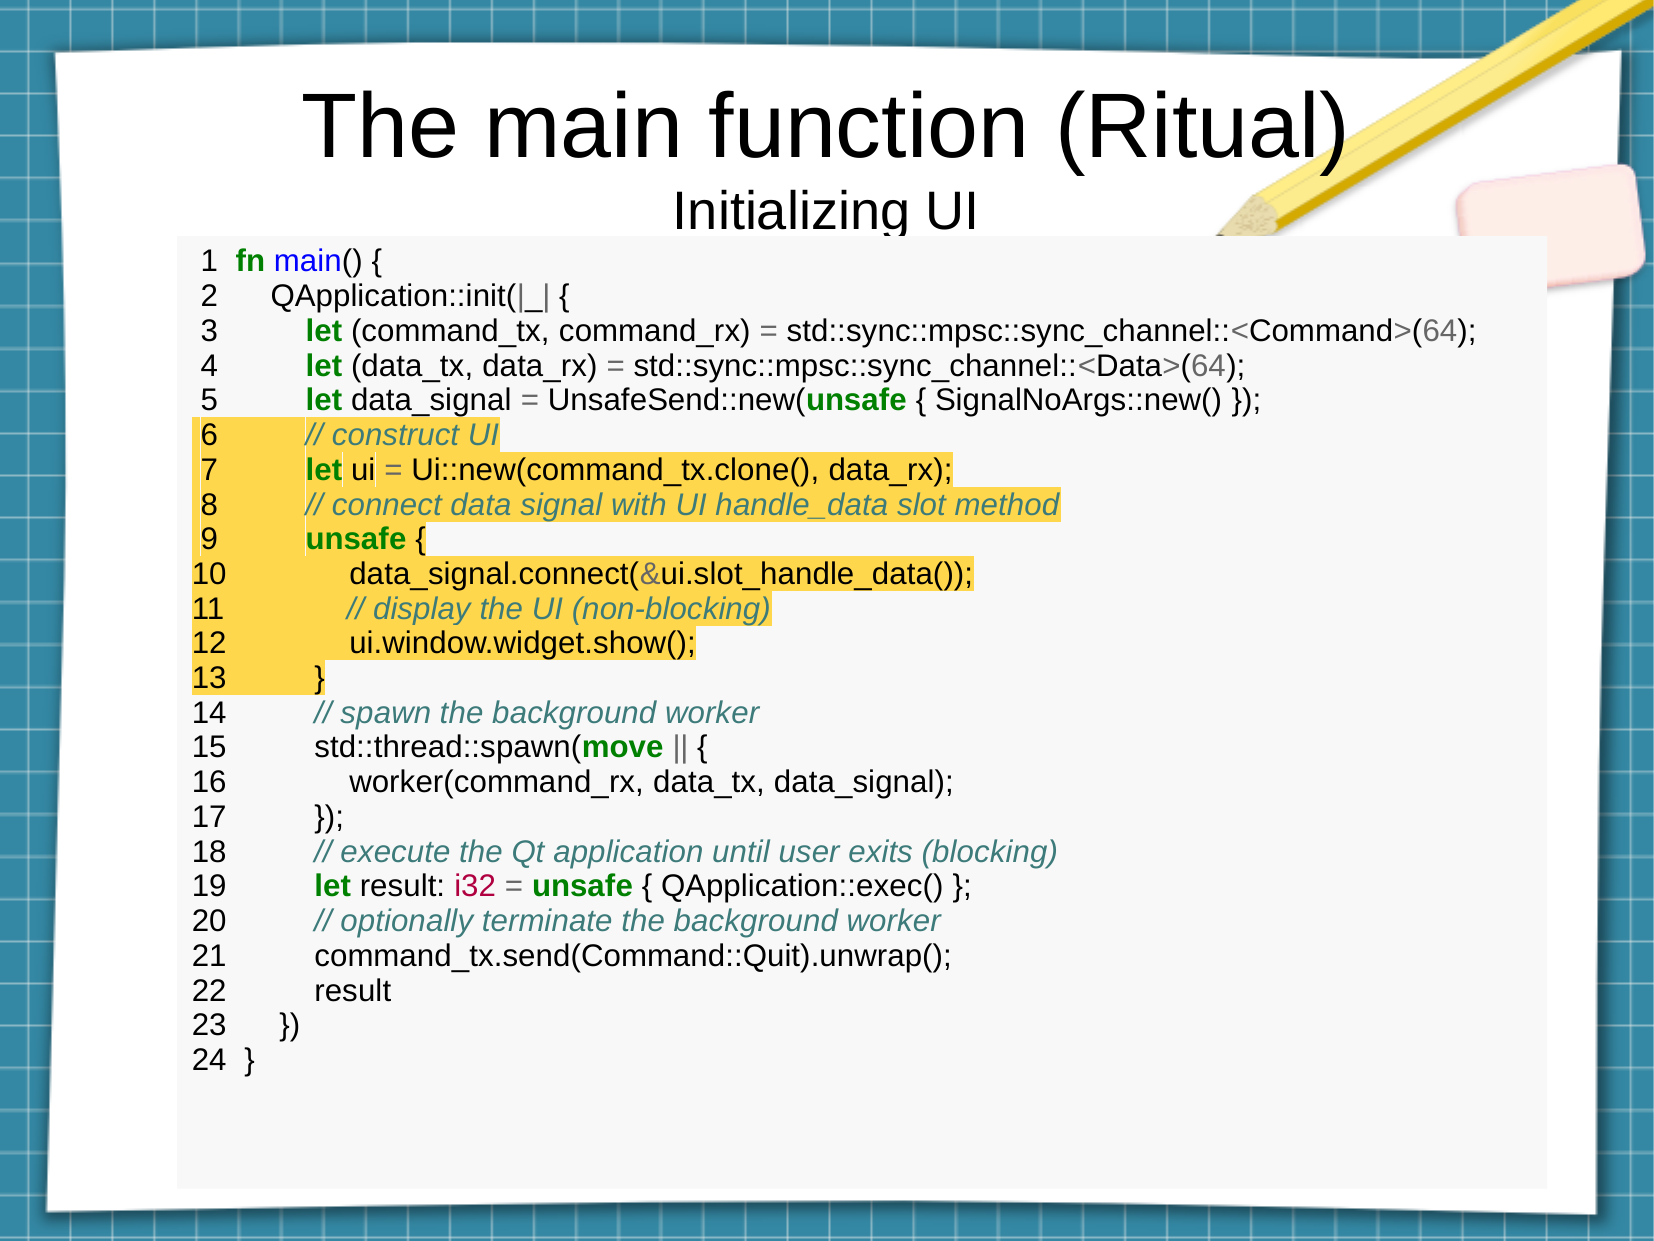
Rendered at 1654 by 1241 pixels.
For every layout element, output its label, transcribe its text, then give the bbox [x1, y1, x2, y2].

text_box The main function (Ritual) Initializing UI [82, 49, 1571, 257]
picture [0, 0, 1654, 1241]
text_box 1 fn main() { 2 QApplication::init(|_| { 3 let (command_tx, command_rx) = std::sync::mpsc::sync_channel::<Command>(64); 4 let (data_tx, data_rx) = std::sync::mpsc::sync_channel::<Data>(64); 5 let data_signal = UnsafeSend::new(unsafe { SignalNoArgs::new() }); 6 // construct UI 7 let ui = Ui::new(command_tx.clone(), data_rx); 8 // connect data signal with UI handle_data slot method 9 unsafe { 10 data_signal.connect(&ui.slot_handle_data()); 11 // display the UI (non-blocking) 12 ui.window.widget.show(); 13 } 14 // spawn the background worker 15 std::thread::spawn(move || { 16 worker(command_rx, data_tx, data_signal); 17 }); 18 // execute the Qt application until user exits (blocking) 19 let result: i32 = unsafe { QApplication::exec() }; 20 // optionally terminate the background worker 21 command_tx.send(Command::Quit).unwrap(); 22 result 23 }) 24 } [177, 236, 1548, 1189]
